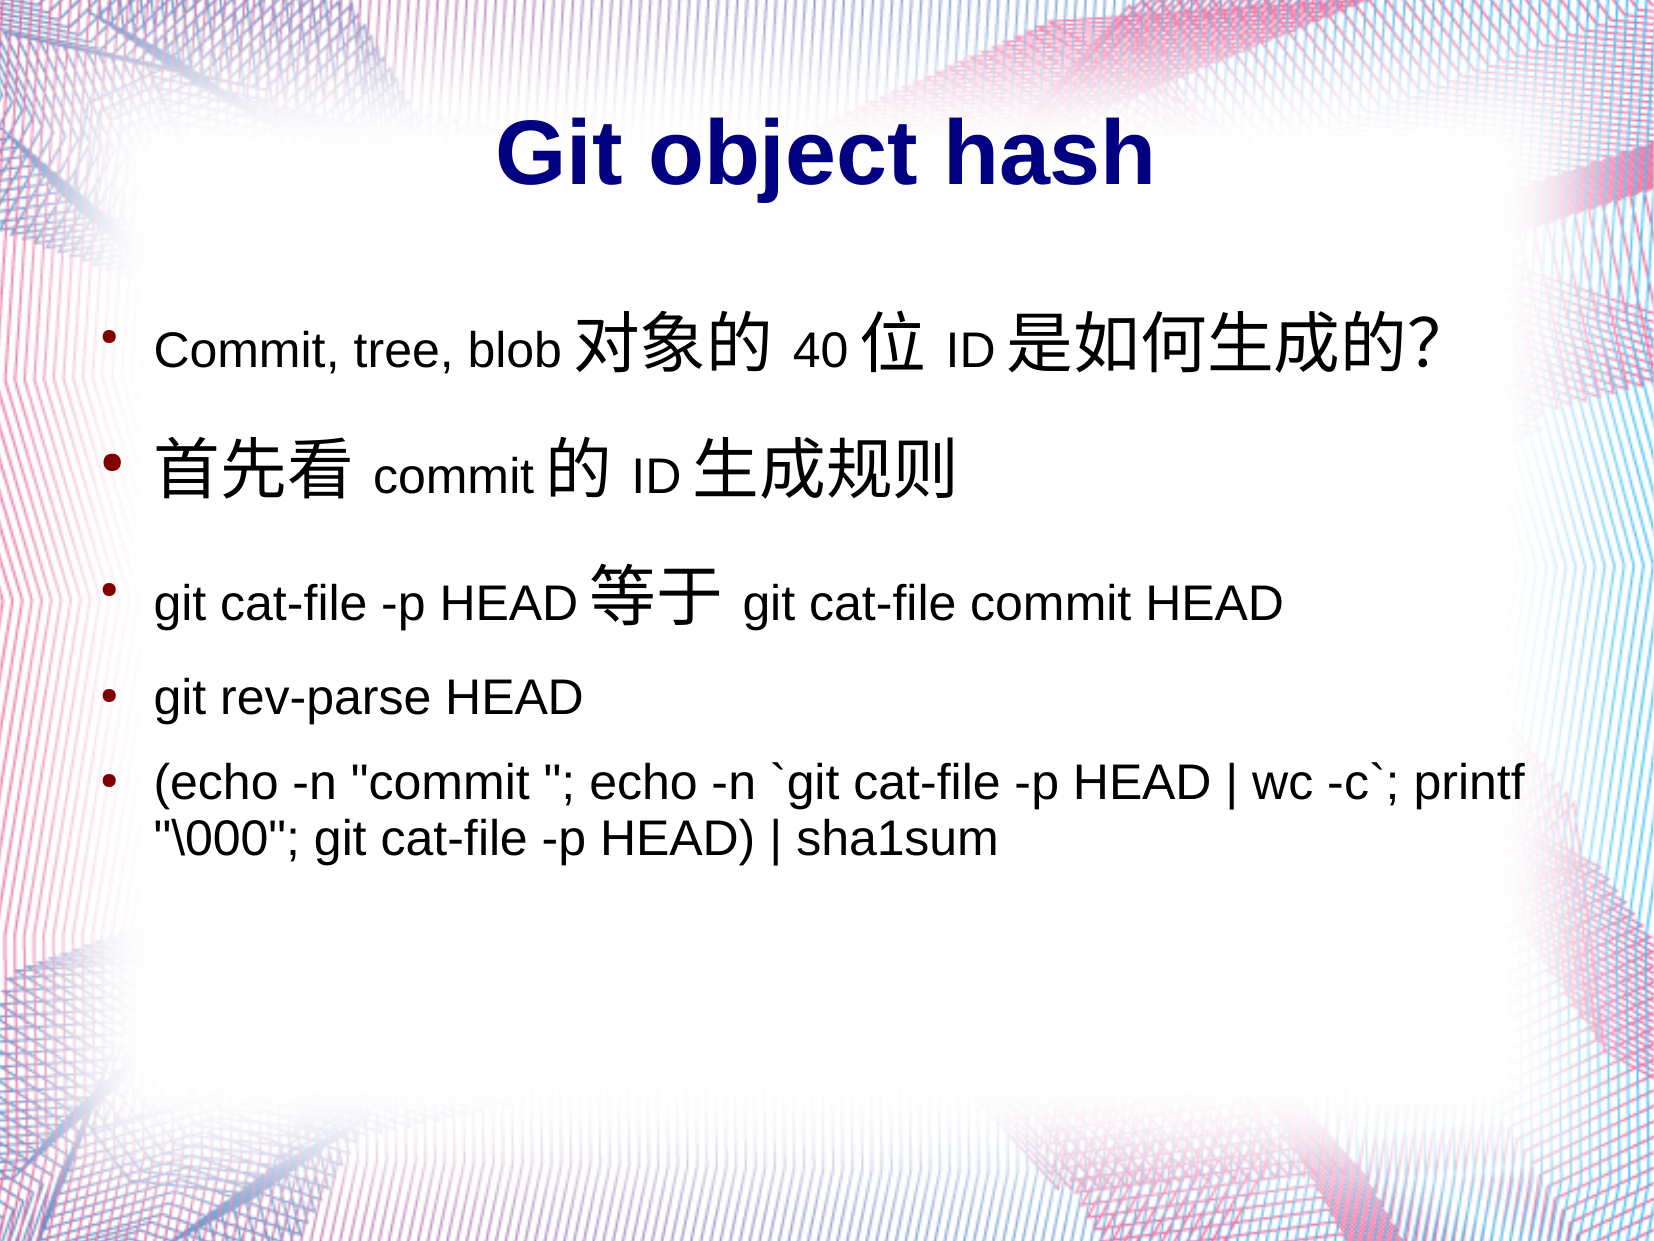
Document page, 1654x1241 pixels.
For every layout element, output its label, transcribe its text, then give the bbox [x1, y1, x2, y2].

title Git object hash [82, 49, 1571, 257]
picture [0, 0, 1654, 1241]
list Commit, tree, blob对象的40位ID是如何生成的？ 首先看commit的ID生成规则 git cat-file -p HEAD等于git cat-file commit HEAD git rev-parse HEAD (echo -n "commit "; echo -n `git cat-file -p HEAD | wc -c`; printf "\000"; git cat-file -p HEAD) | sha1sum [82, 290, 1571, 1010]
